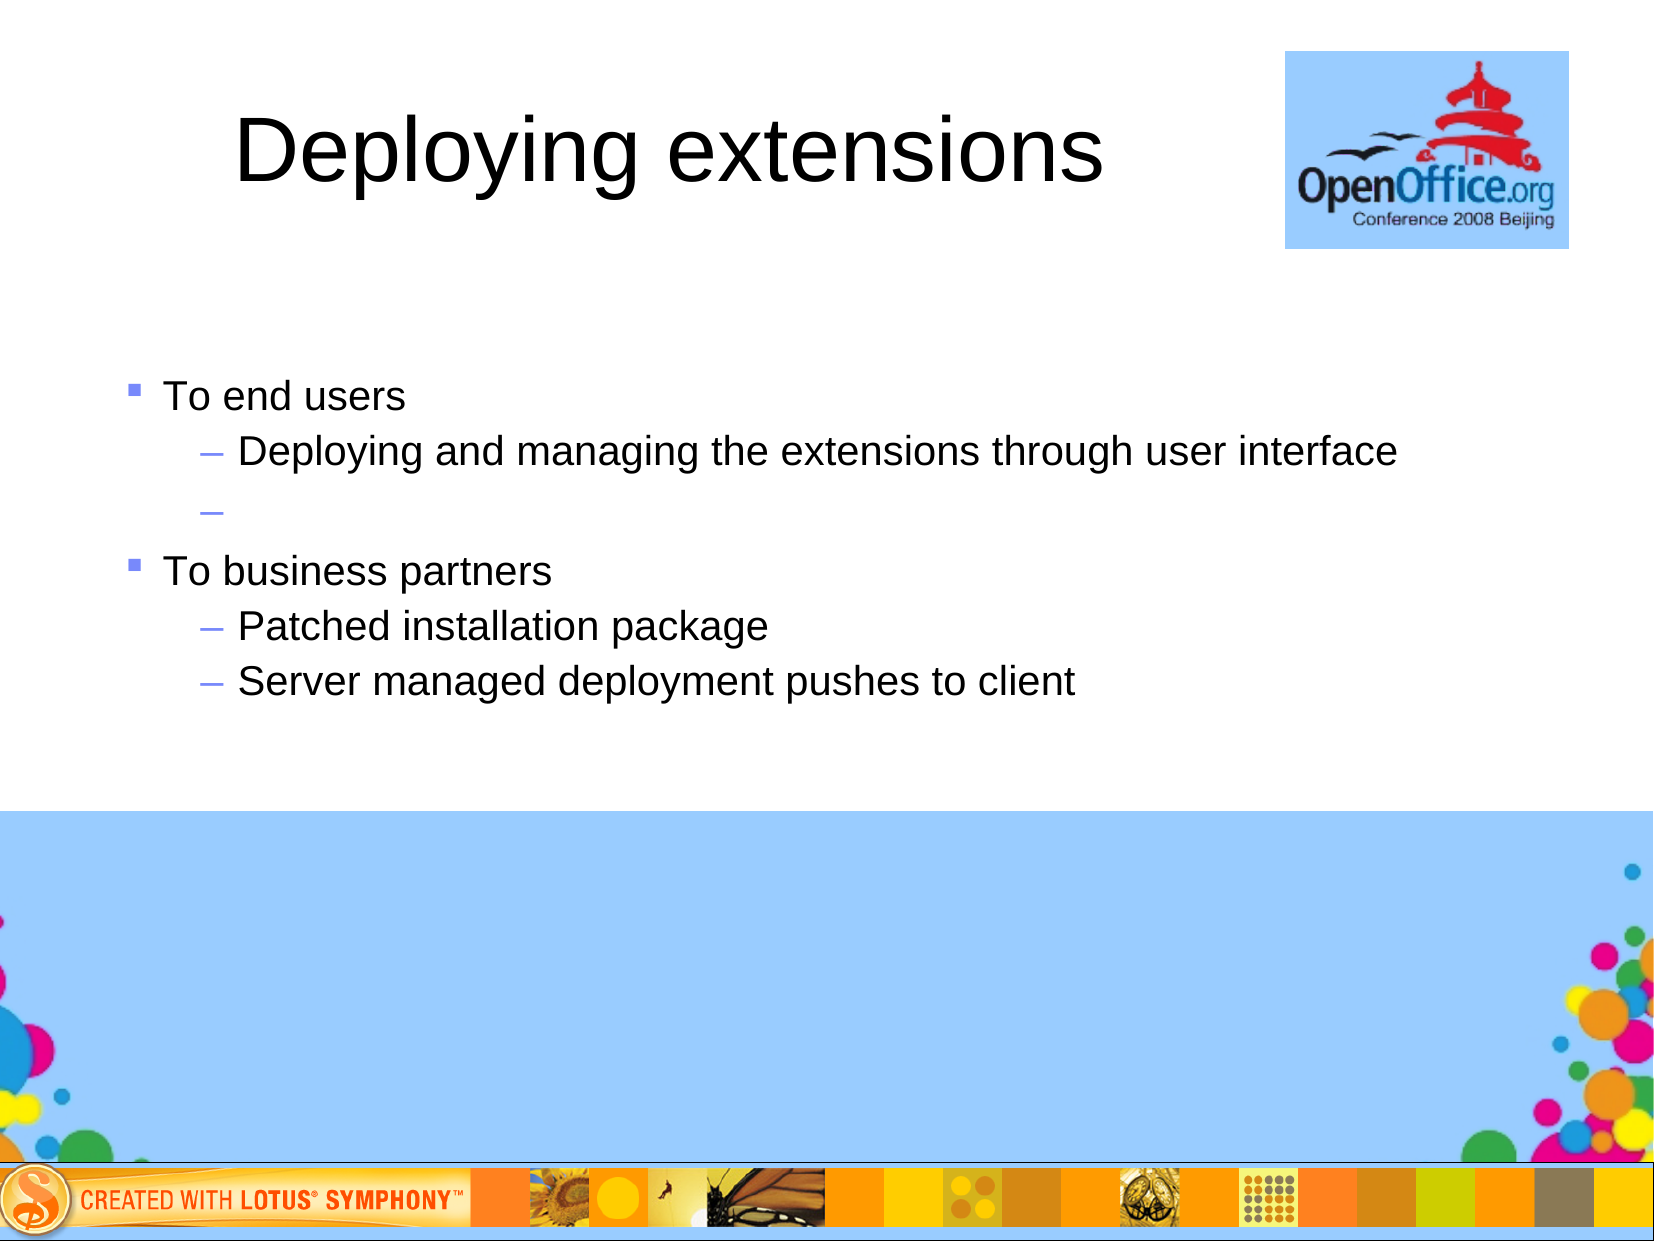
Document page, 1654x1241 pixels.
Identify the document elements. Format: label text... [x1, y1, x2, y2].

title Deploying extensions [82, 49, 1258, 257]
picture [0, 810, 1654, 1162]
picture [0, 1163, 1653, 1240]
list To end users Deploying and managing the extensions through user interface To business partners Patched installation package Server managed deployment pushes to client [124, 376, 1401, 1098]
picture [1285, 51, 1569, 250]
